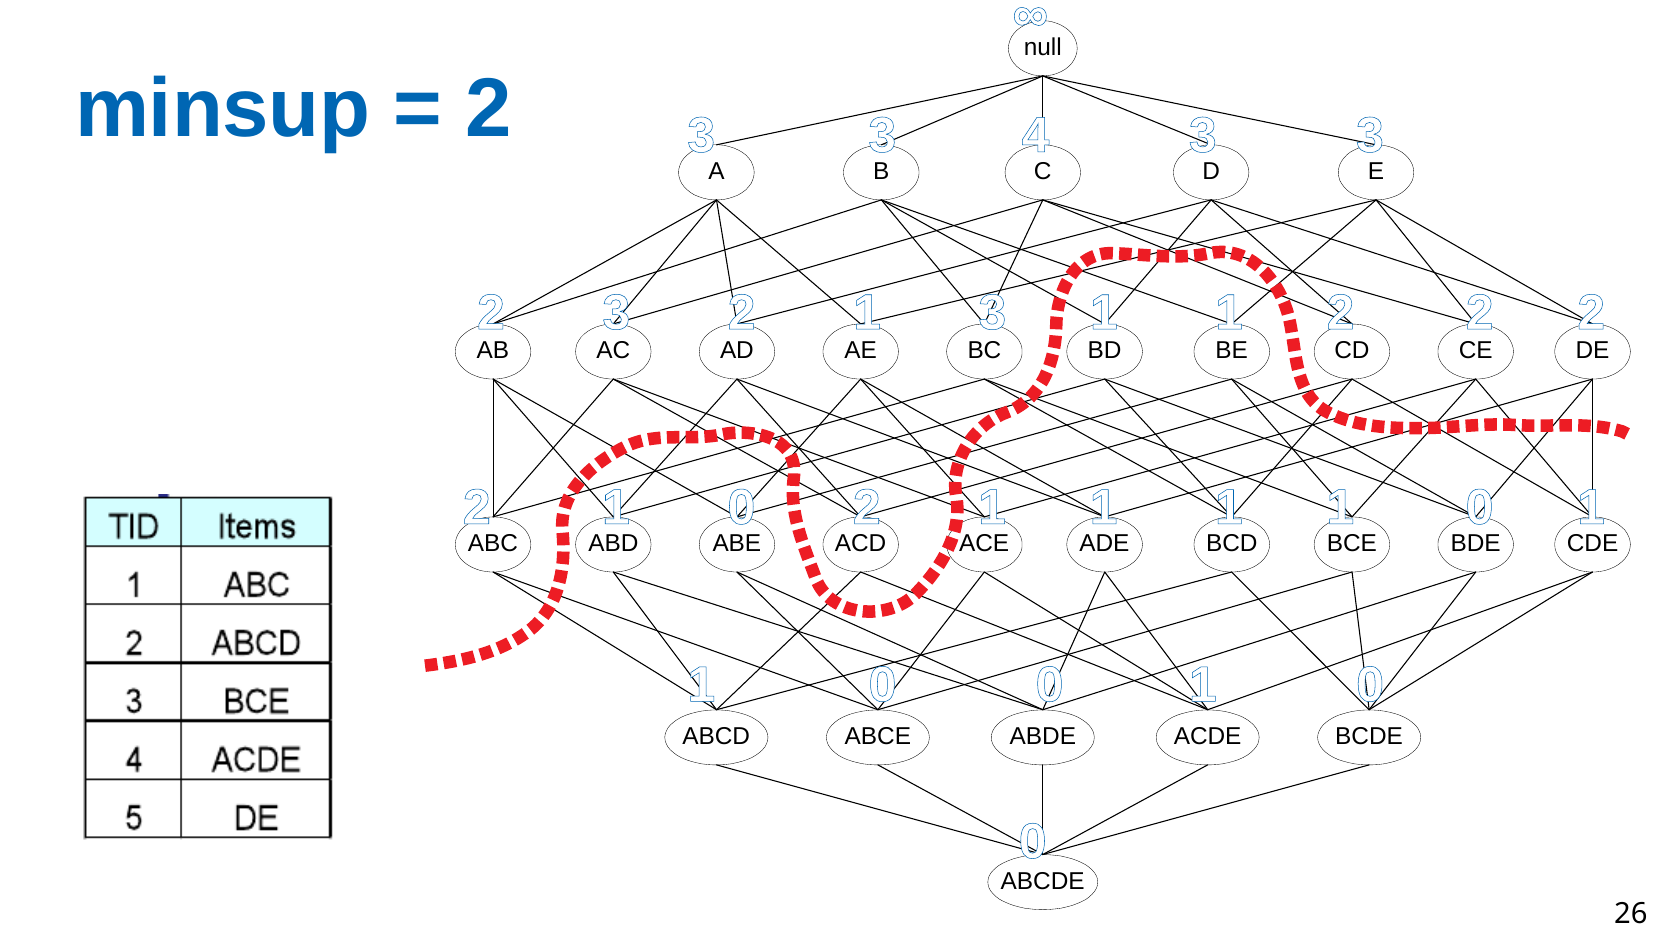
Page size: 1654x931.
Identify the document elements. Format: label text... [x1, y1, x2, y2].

text_box minsup = 2 [60, 53, 619, 185]
text_box 0 [1003, 805, 1097, 877]
text_box 2 3 2 1 3 1 1 2 2 2 [448, 276, 1641, 403]
text_box 2 1 0 2 1 1 1 1 0 1 [448, 471, 1647, 598]
picture [82, 494, 337, 843]
text_box 3 3 4 3 3 [672, 99, 1472, 226]
text_box ∞ [997, 0, 1056, 49]
text_box 1 0 0 1 0 [672, 648, 1451, 775]
picture [453, 598, 1633, 911]
picture [453, 18, 1633, 276]
picture [453, 403, 1633, 471]
